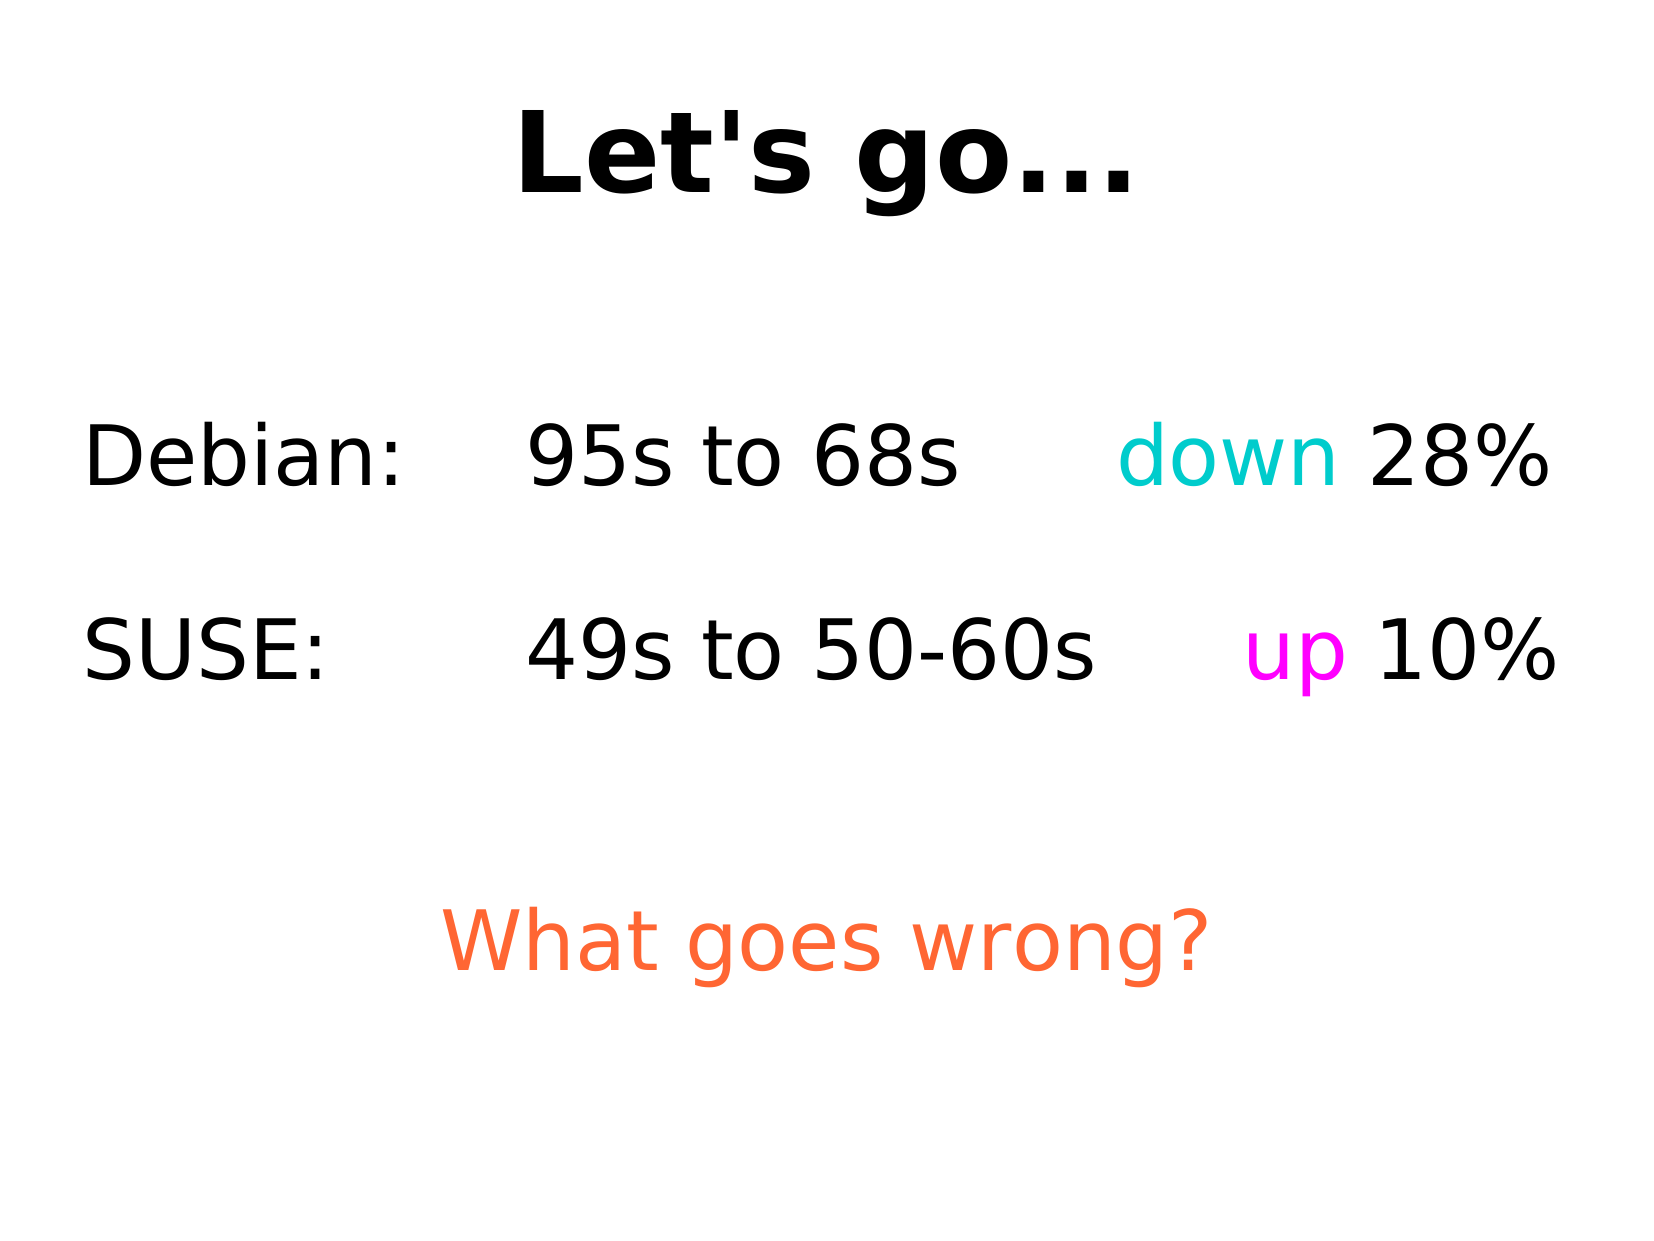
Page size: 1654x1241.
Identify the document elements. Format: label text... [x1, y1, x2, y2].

title Let's go... [82, 49, 1571, 257]
subtitle Debian: 95s to 68s down 28% SUSE: 49s to 50-60s up 10% What goes wrong? [82, 290, 1571, 1109]
